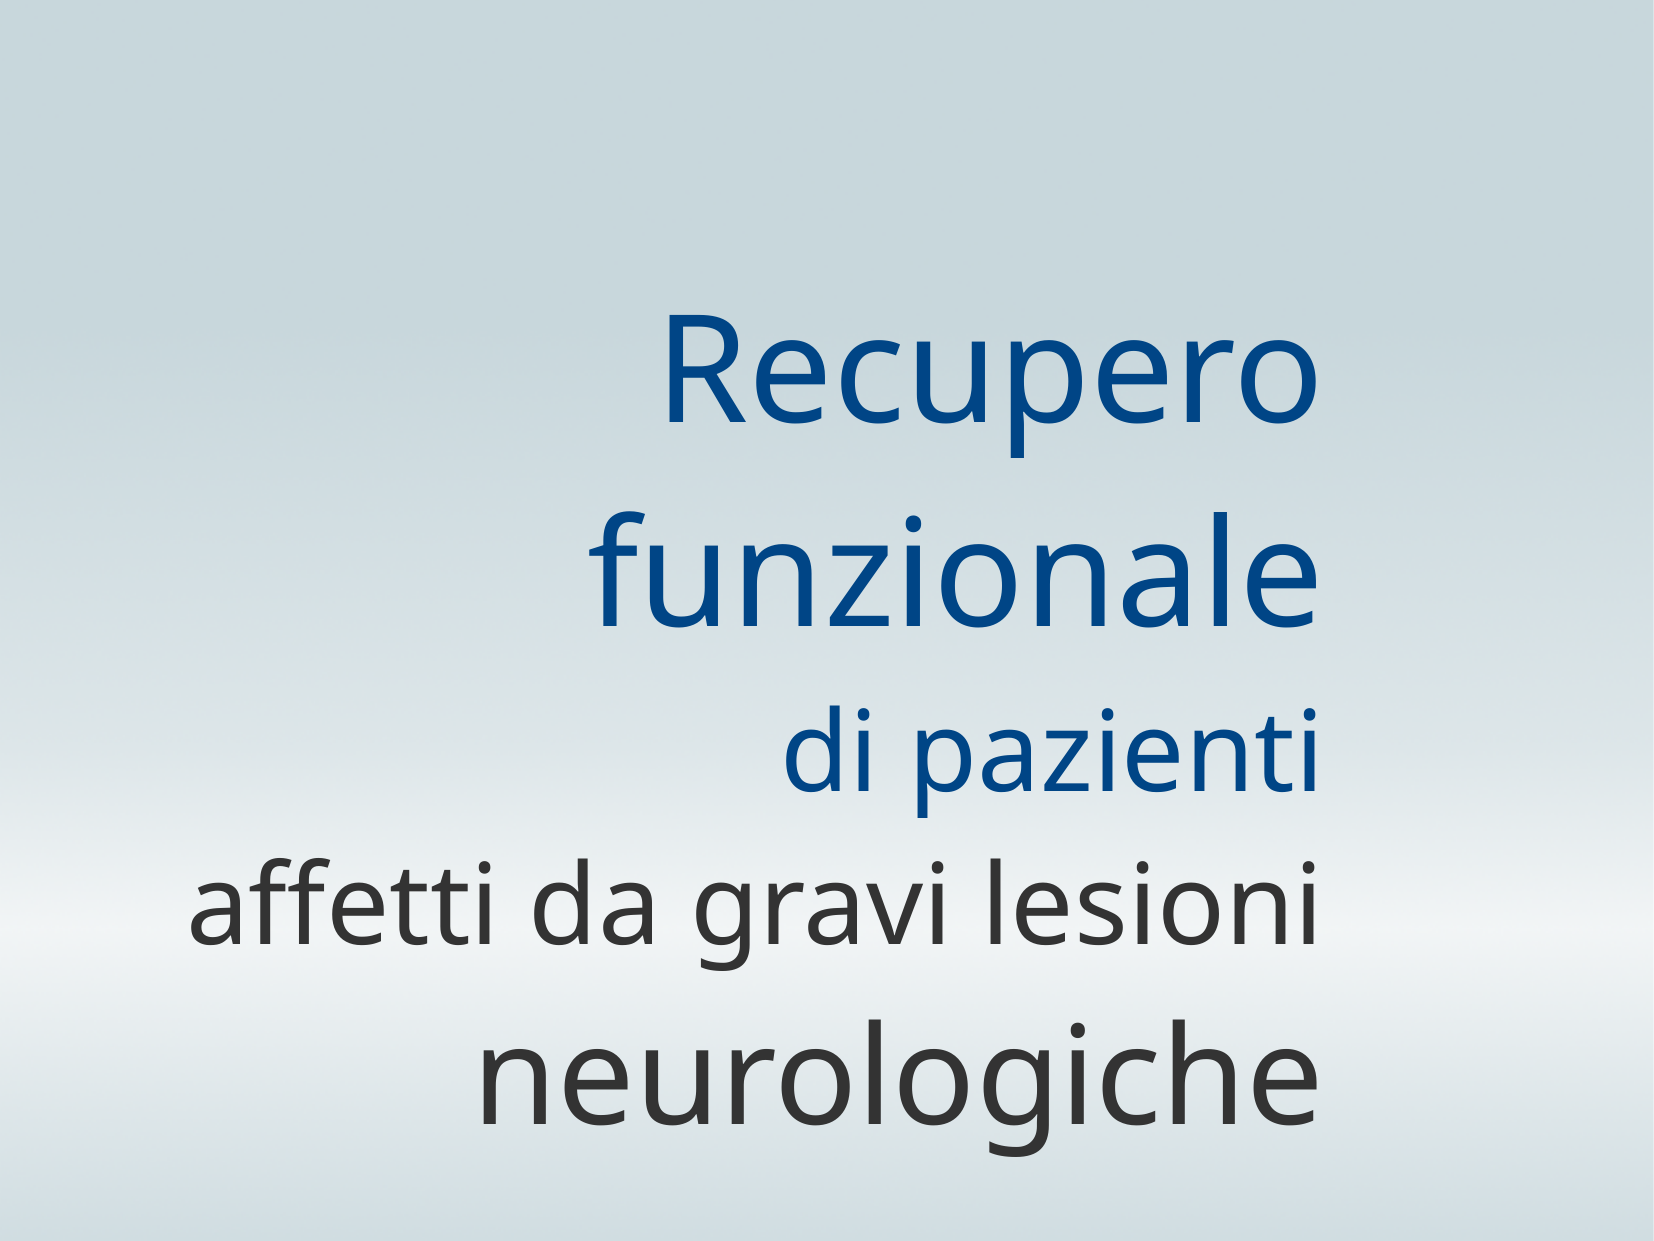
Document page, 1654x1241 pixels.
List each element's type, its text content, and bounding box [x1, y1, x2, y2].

text_box Recupero funzionale di pazienti affetti da gravi lesioni neurologiche [171, 254, 1506, 986]
picture [0, 0, 1654, 1241]
